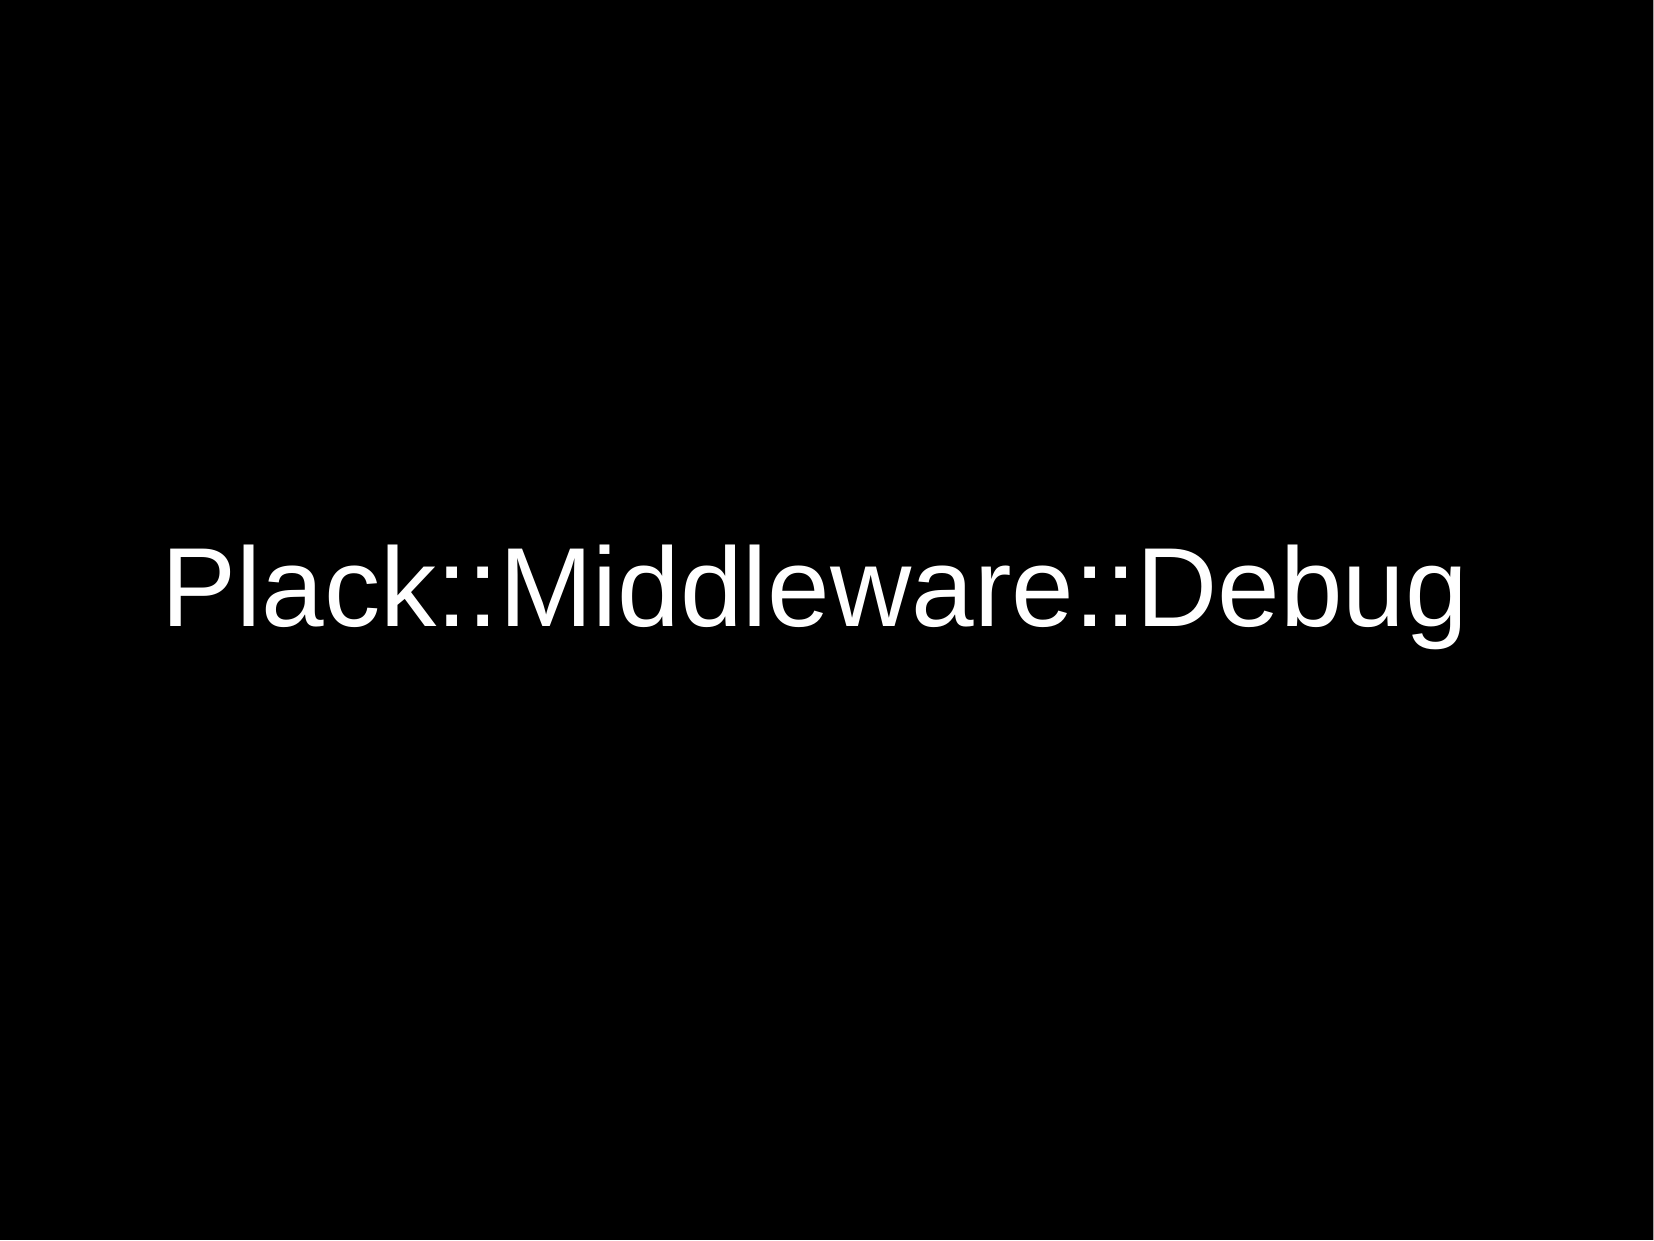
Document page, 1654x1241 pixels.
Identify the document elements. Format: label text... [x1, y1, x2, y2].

title Plack::Middleware::Debug [70, 336, 1560, 839]
